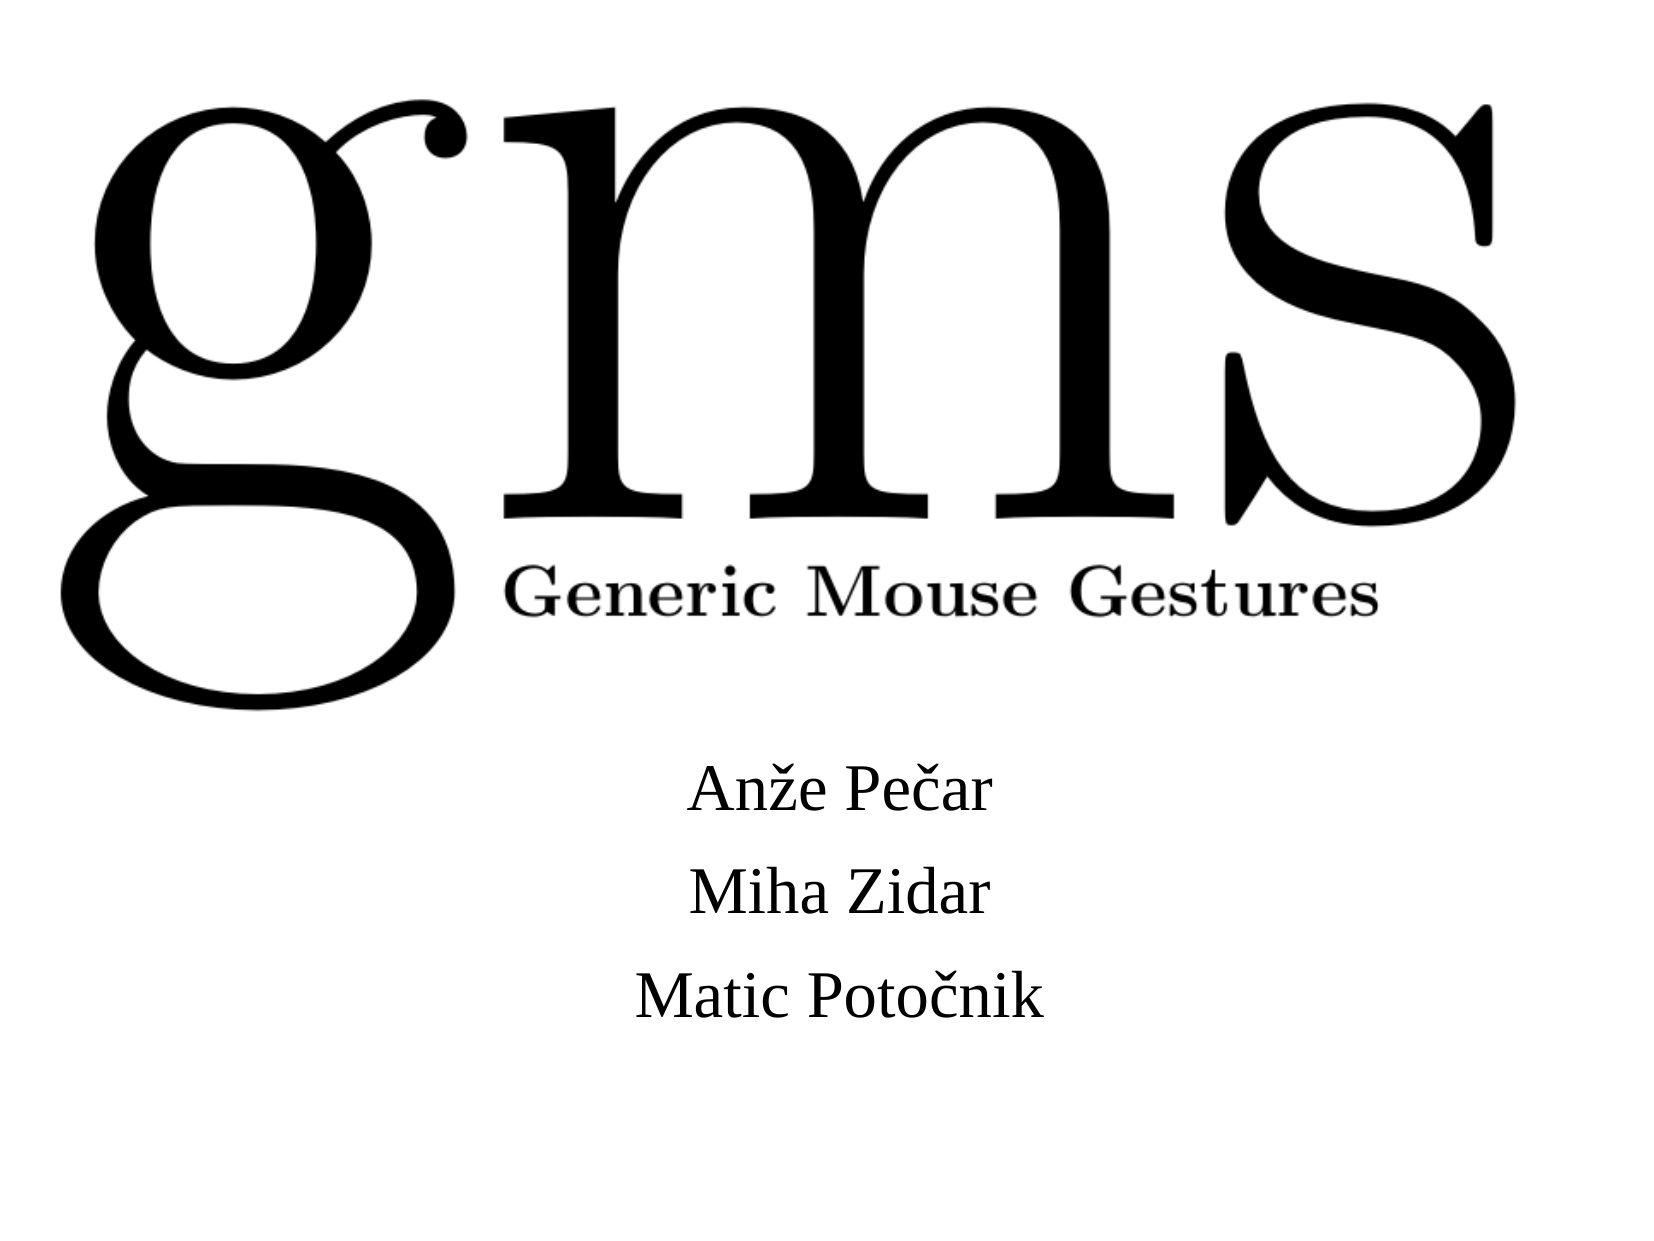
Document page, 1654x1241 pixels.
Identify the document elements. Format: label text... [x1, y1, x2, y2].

picture [0, 0, 1654, 761]
list Anže Pečar Miha Zidar Matic Potočnik [86, 543, 1576, 1143]
